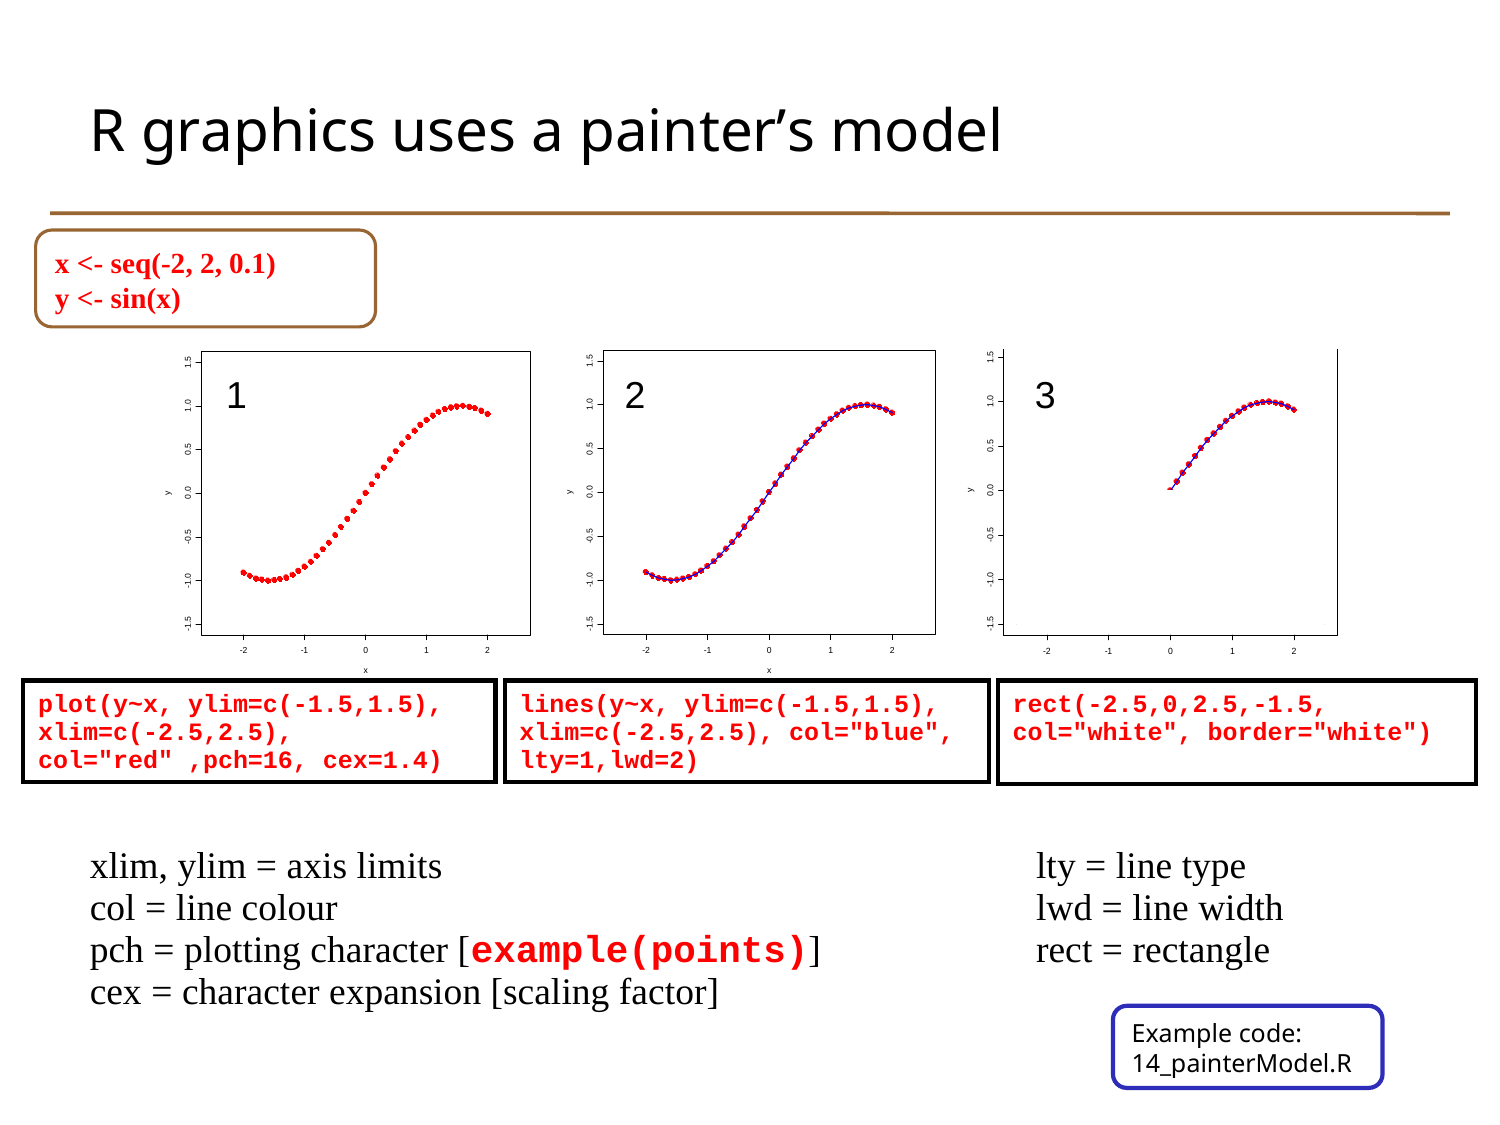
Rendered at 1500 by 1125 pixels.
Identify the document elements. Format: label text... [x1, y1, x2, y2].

text_box 3 [1019, 363, 1071, 425]
picture [961, 349, 1340, 663]
text_box lines(y~x, ylim=c(-1.5,1.5), xlim=c(-2.5,2.5), col="blue", lty=1,lwd=2) [504, 680, 989, 782]
text_box x <- seq(-2, 2, 0.1) y <- sin(x) [35, 230, 376, 327]
text_box 1 [211, 363, 262, 425]
text_box R graphics uses a painter’s model [75, 68, 1425, 256]
text_box Example code: 14_painterModel.R [1112, 1005, 1383, 1088]
text_box rect(-2.5,0,2.5,-1.5, col="white", border="white") [997, 680, 1477, 784]
text_box xlim, ylim = axis limits col = line colour pch = plotting character [example(points)] cex = character expansion [scaling factor] [75, 834, 836, 1021]
text_box 2 [609, 363, 661, 425]
text_box lty = line type lwd = line width rect = rectangle [1021, 834, 1299, 1021]
picture [159, 349, 537, 673]
text_box plot(y~x, ylim=c(-1.5,1.5), xlim=c(-2.5,2.5), col="red" ,pch=16, cex=1.4) [23, 680, 496, 782]
picture [560, 349, 939, 680]
